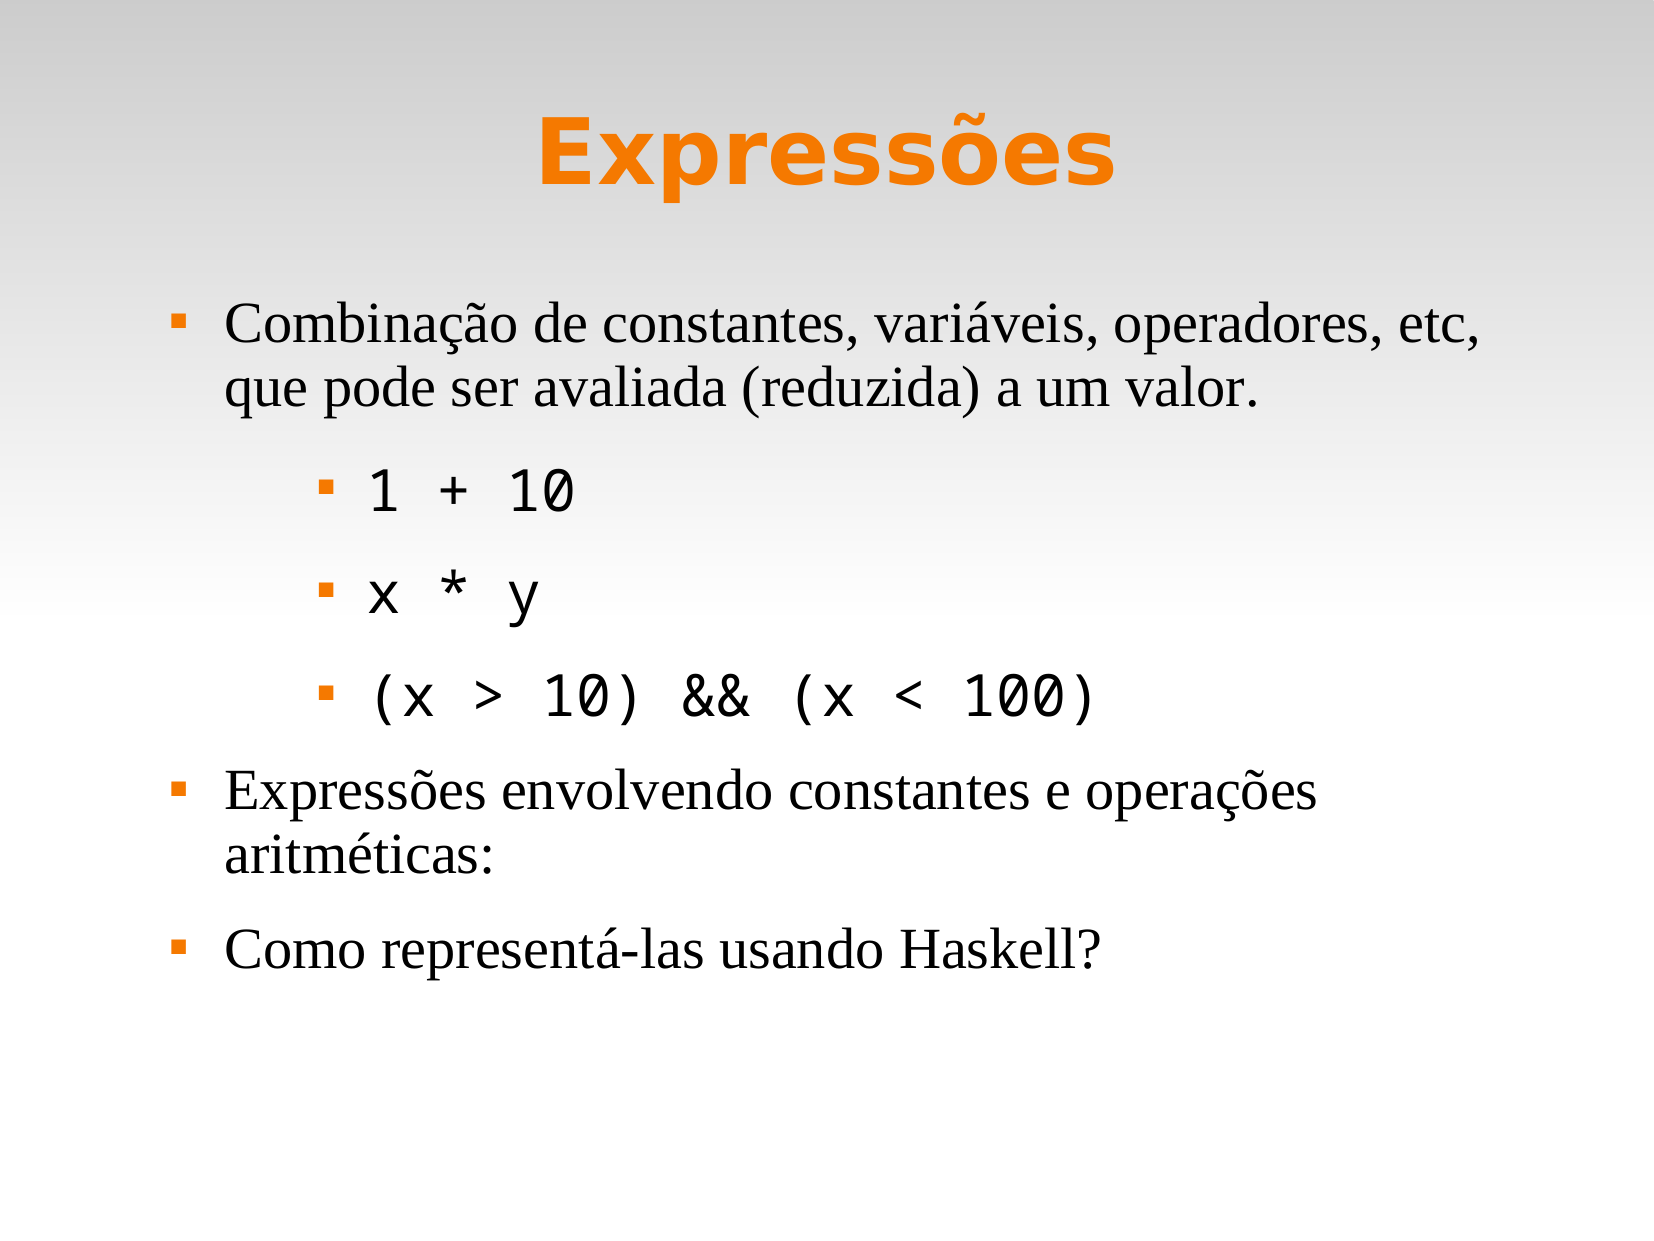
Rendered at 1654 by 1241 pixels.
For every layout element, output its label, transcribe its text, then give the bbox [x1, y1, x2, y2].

list Combinação de constantes, variáveis, operadores, etc, que pode ser avaliada (reduzida) a um valor. 1 + 10 x * y (x > 10) && (x < 100) Expressões envolvendo constantes e operações aritméticas: Como representá-las usando Haskell? [82, 290, 1571, 1109]
title Expressões [82, 49, 1571, 257]
